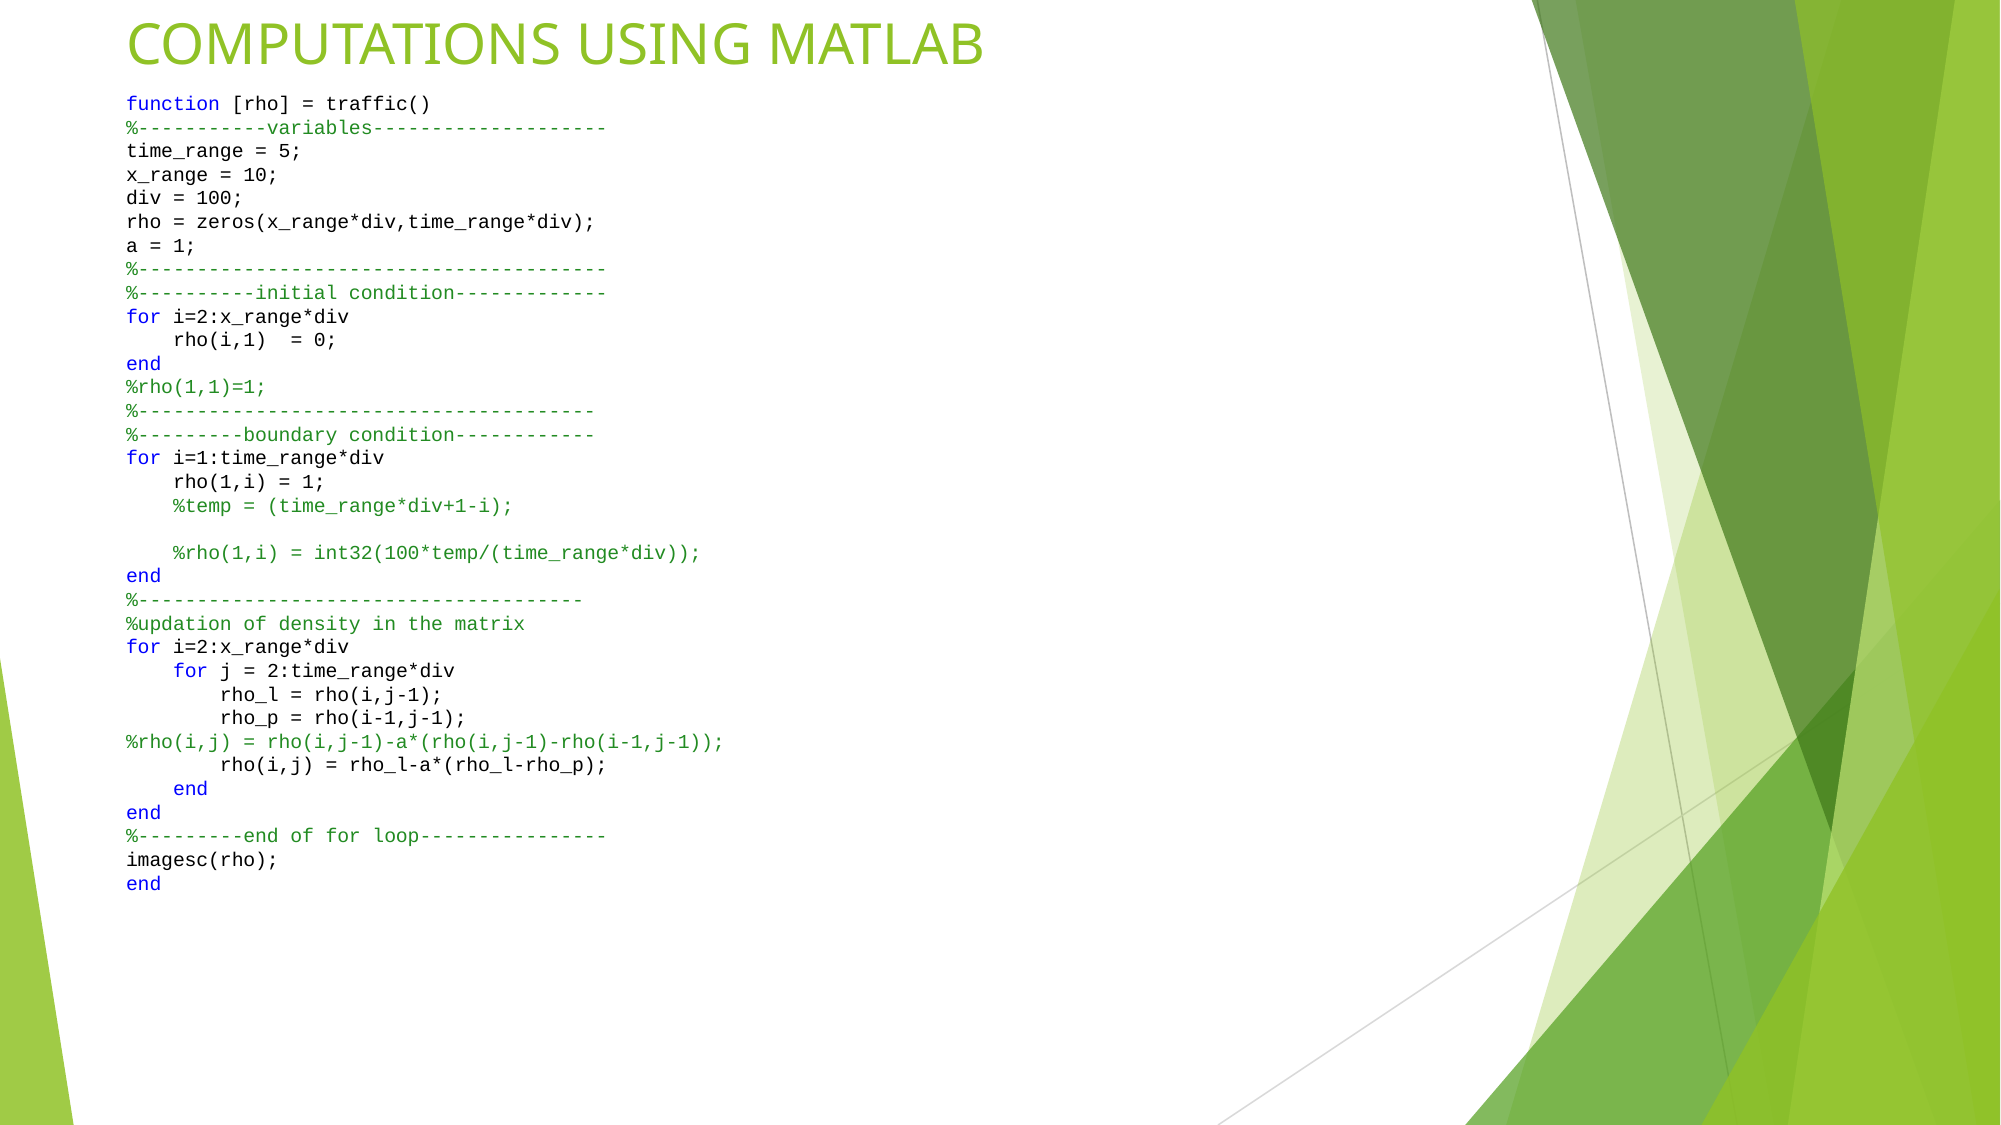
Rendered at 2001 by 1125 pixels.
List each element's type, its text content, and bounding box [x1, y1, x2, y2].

title COMPUTATIONS USING MATLAB [111, 0, 1455, 84]
list function [rho] = traffic() %-----------variables-------------------- time_range = 5; x_range = 10; div = 100; rho = zeros(x_range*div,time_range*div); a = 1; %---------------------------------------- %----------initial condition------------- for i=2:x_range*div rho(i,1) = 0; end %rho(1,1)=1; %--------------------------------------- %---------boundary condition------------ for i=1:time_range*div rho(1,i) = 1; %temp = (time_range*div+1-i); %rho(1,i) = int32(100*temp/(time_range*div)); end %-------------------------------------- %updation of density in the matrix for i=2:x_range*div for j = 2:time_range*div rho_l = rho(i,j-1); rho_p = rho(i-1,j-1); %rho(i,j) = rho(i,j-1)-a*(rho(i,j-1)-rho(i-1,j-1)); rho(i,j) = rho_l-a*(rho_l-rho_p); end end %---------end of for loop---------------- imagesc(rho); end [111, 83, 1400, 905]
